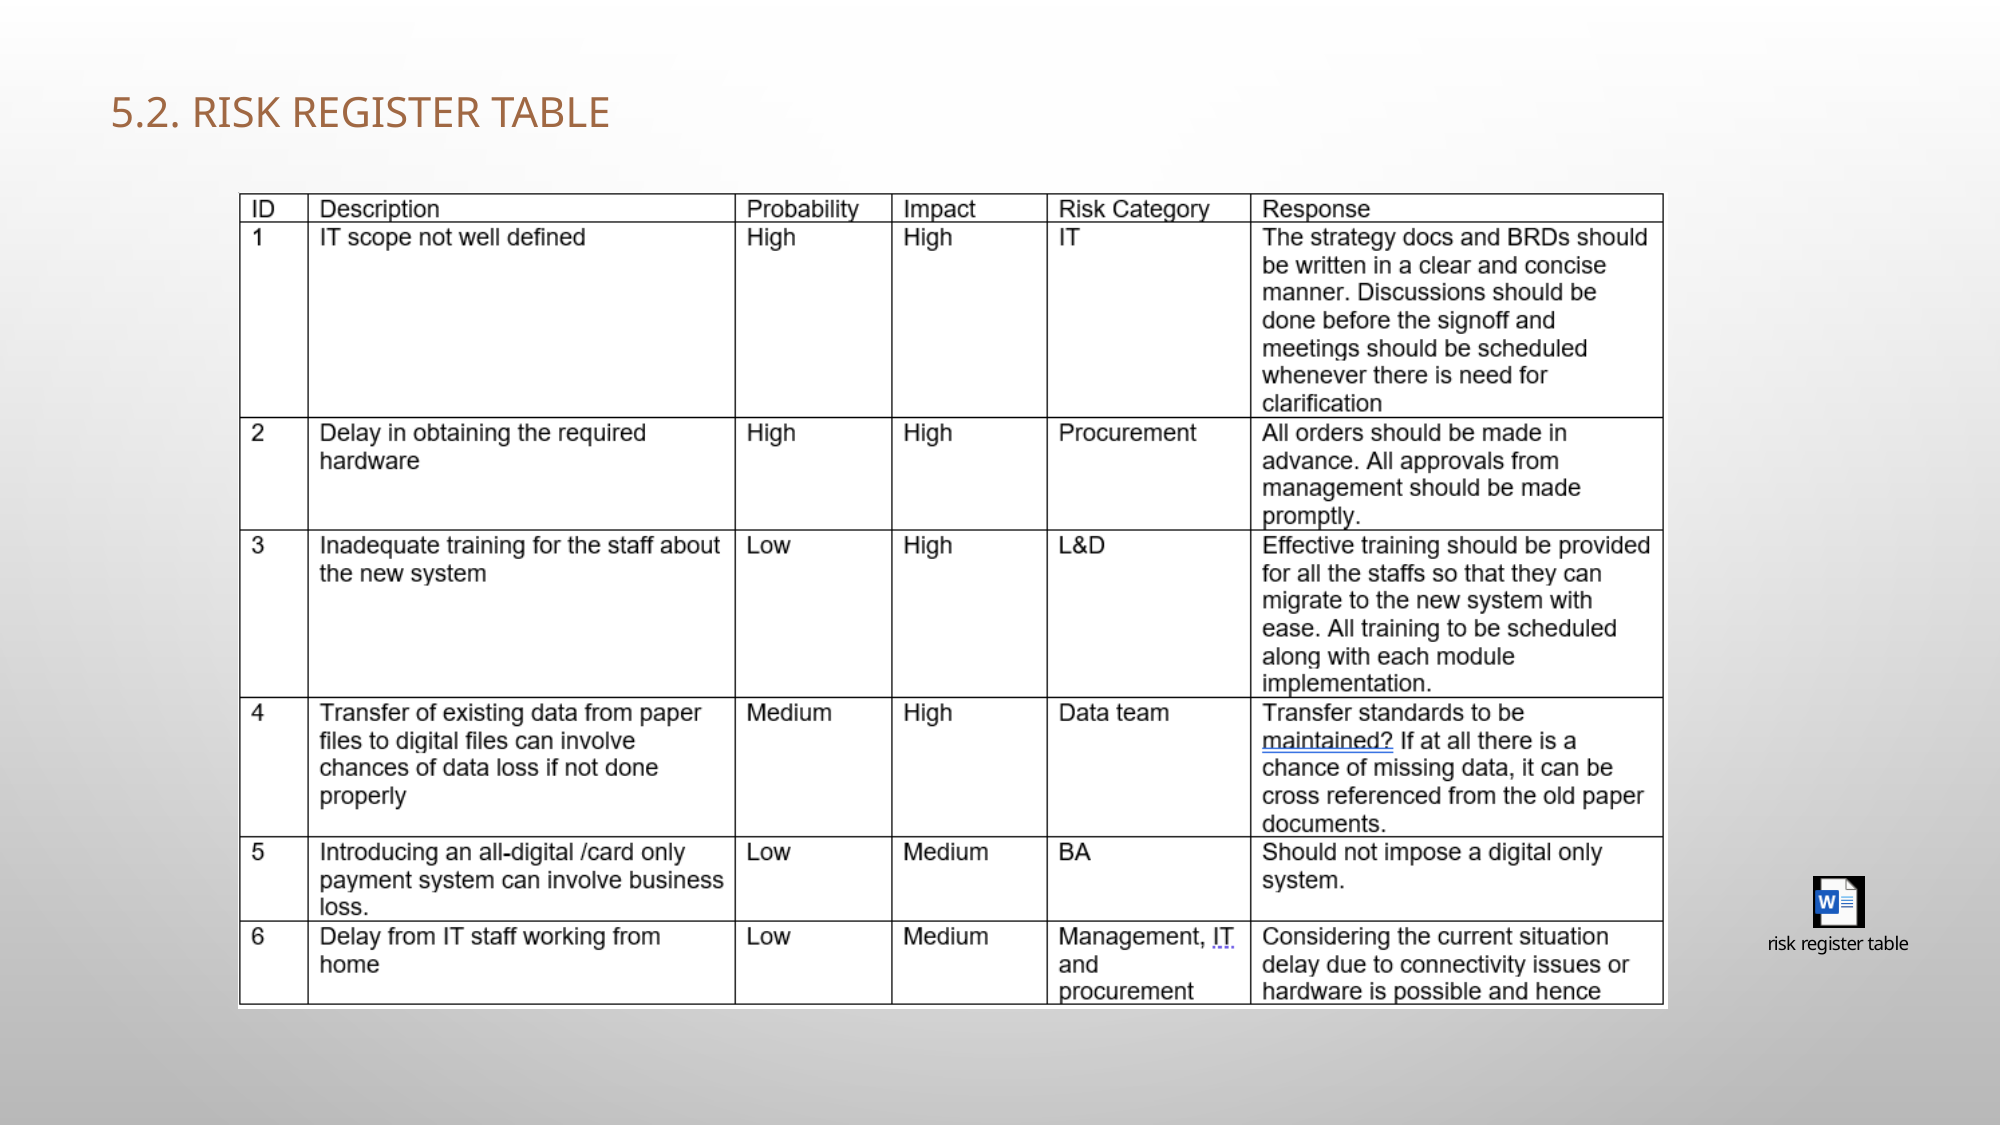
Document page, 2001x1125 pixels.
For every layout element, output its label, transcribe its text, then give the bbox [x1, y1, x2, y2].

chart [1763, 876, 1914, 1010]
list 5.2. Risk Register table [95, 68, 1905, 962]
picture [238, 192, 1668, 1010]
